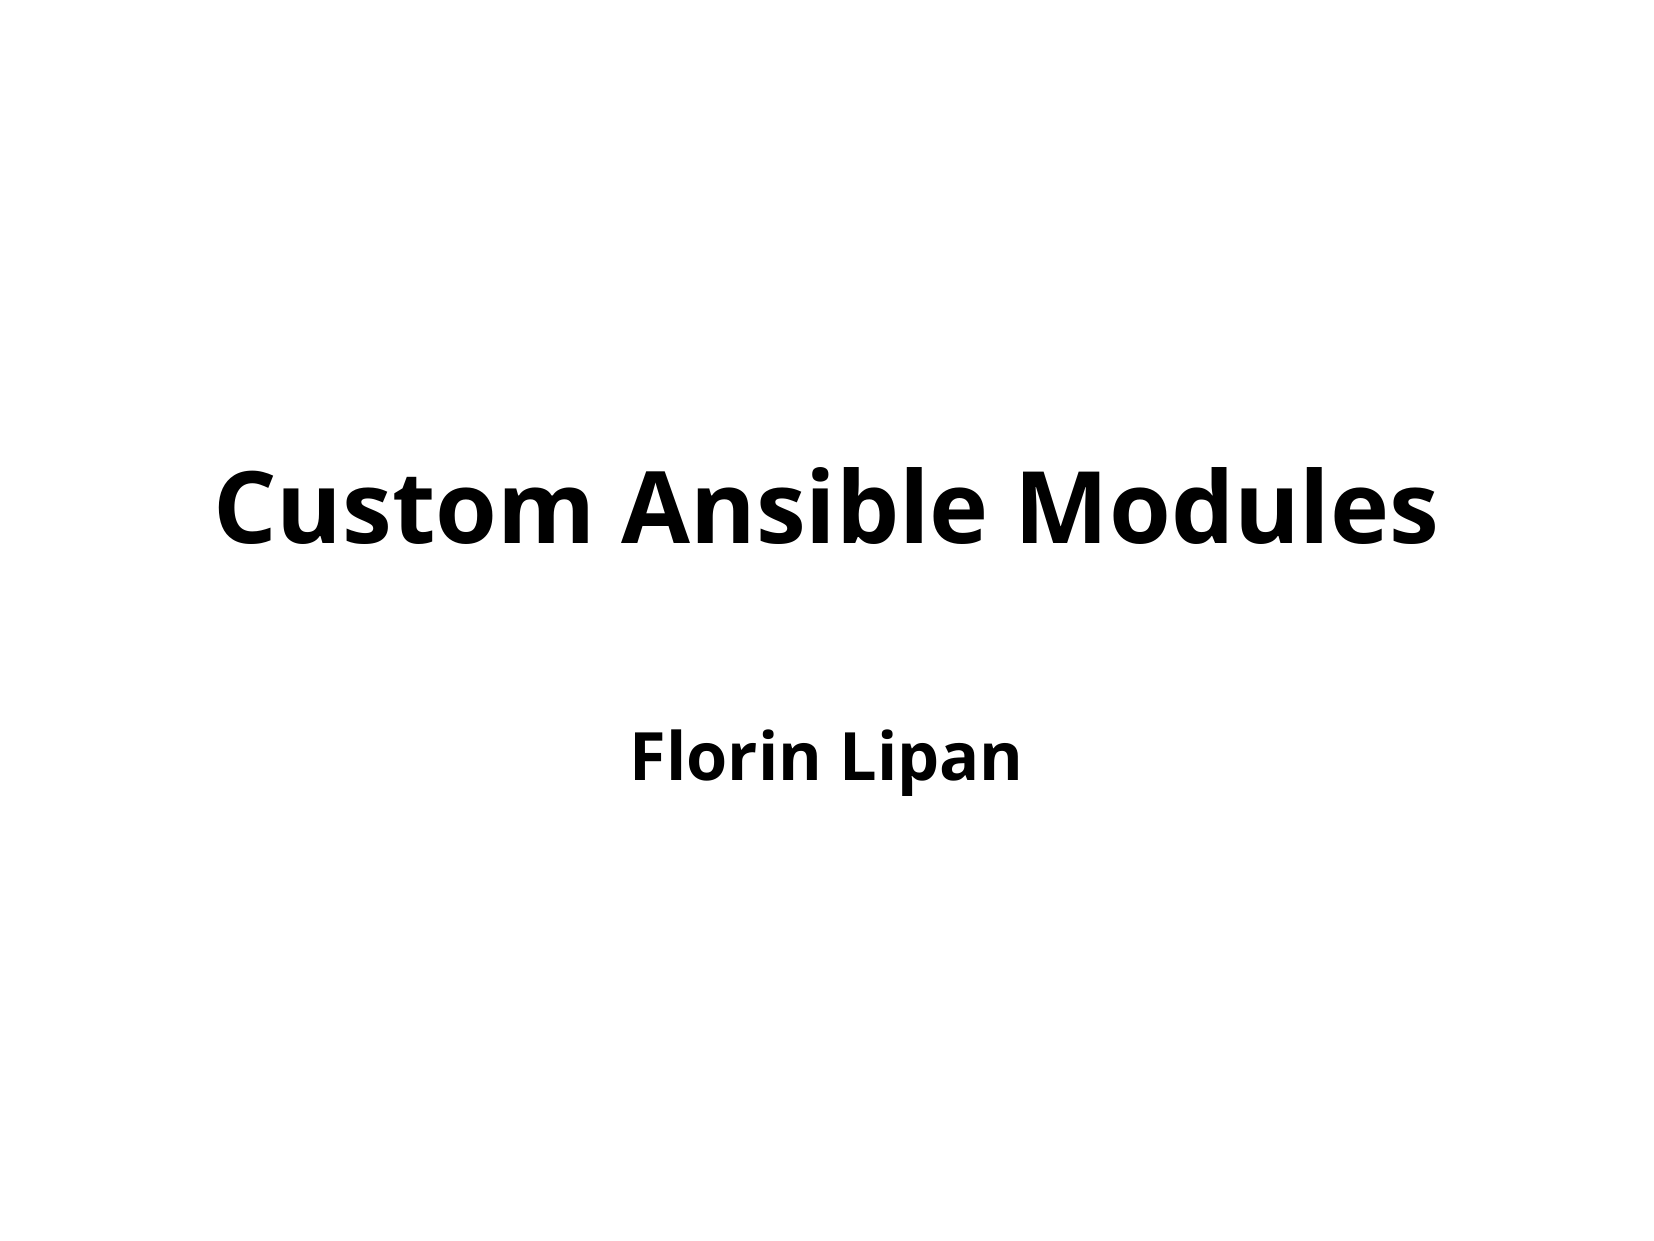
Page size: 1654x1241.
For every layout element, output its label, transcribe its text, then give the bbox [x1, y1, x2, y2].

subtitle Custom Ansible Modules Florin Lipan [82, 138, 1571, 1099]
